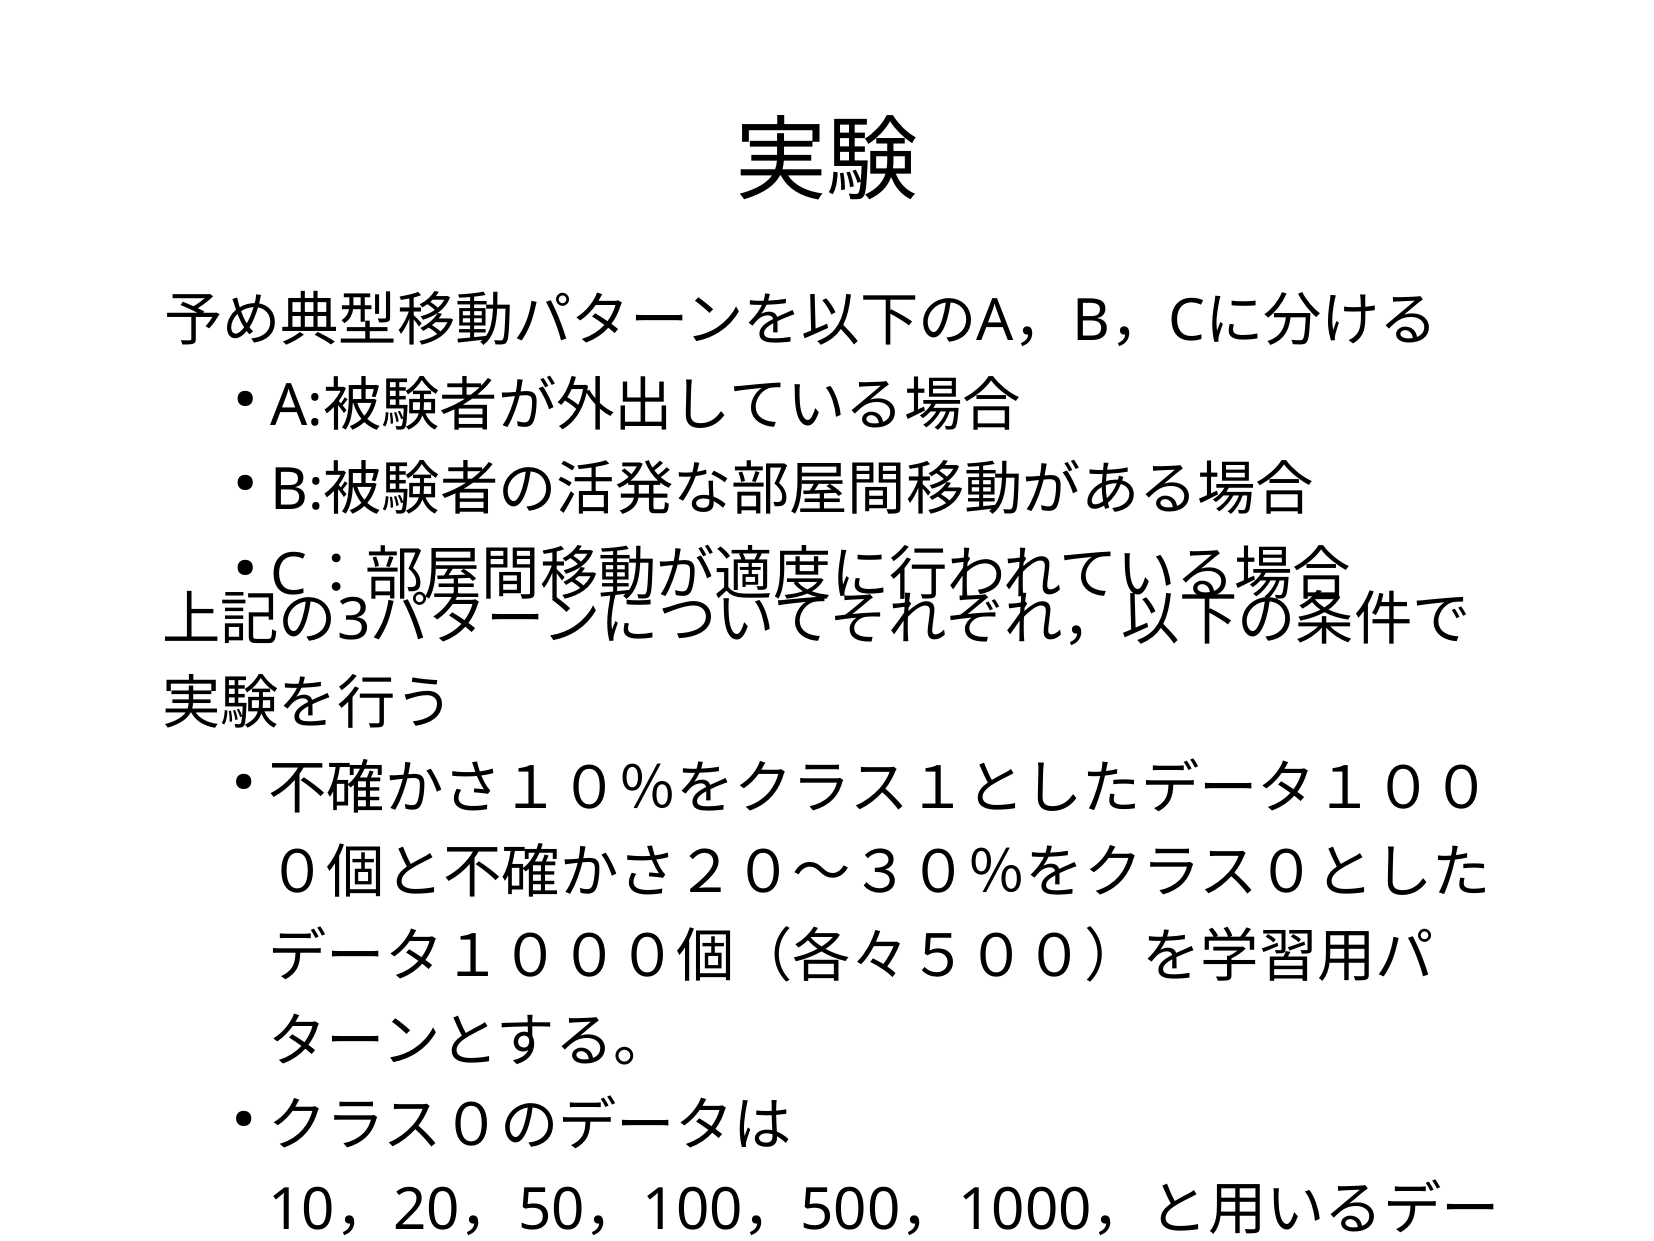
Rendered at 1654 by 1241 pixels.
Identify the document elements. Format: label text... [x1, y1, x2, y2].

text_box 予め典型移動パターンを以下のA，B，Cに分ける A:被験者が外出している場合 B:被験者の活発な部屋間移動がある場合 C：部屋間移動が適度に行われている場合 [149, 265, 1508, 532]
text_box 上記の3パターンについてそれぞれ，以下の条件で実験を行う 不確かさ１０％をクラス１としたデータ１０００個と不確かさ２０〜３０％をクラス０としたデータ１０００個（各々５００）を学習用パターンとする。 クラス０のデータは10，20，50，100，500，1000，と用いるデータ数を変えながら実験する。 テストパターンはクラス１が１００個，クラス０が２００個（各々１００個）の計３００個のパターンとする。 [147, 564, 1536, 1145]
title 実験 [82, 56, 1571, 250]
